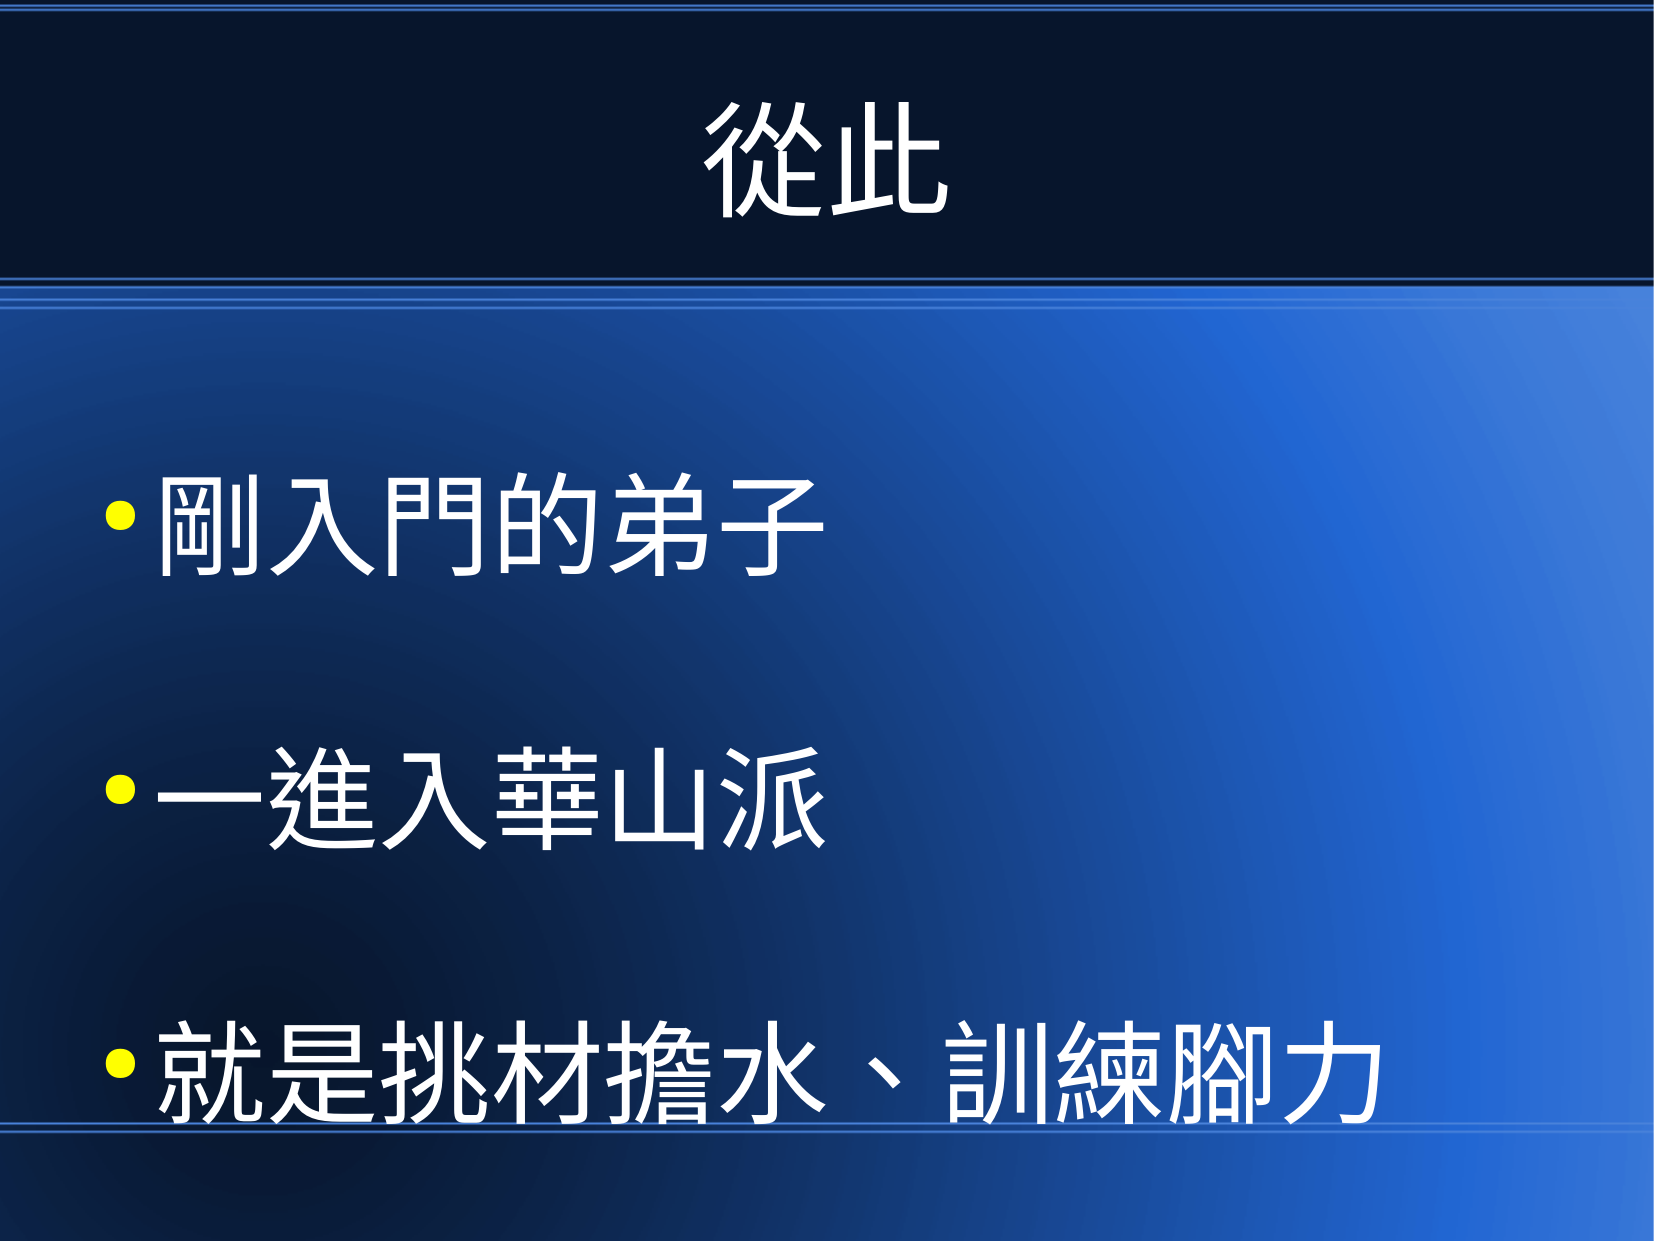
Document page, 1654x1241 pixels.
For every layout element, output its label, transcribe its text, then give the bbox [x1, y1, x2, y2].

list 剛入門的弟子 一進入華山派 就是挑材擔水、訓練腳力 [82, 355, 1571, 1241]
title 從此 [82, 49, 1571, 257]
picture [0, 0, 1654, 1241]
